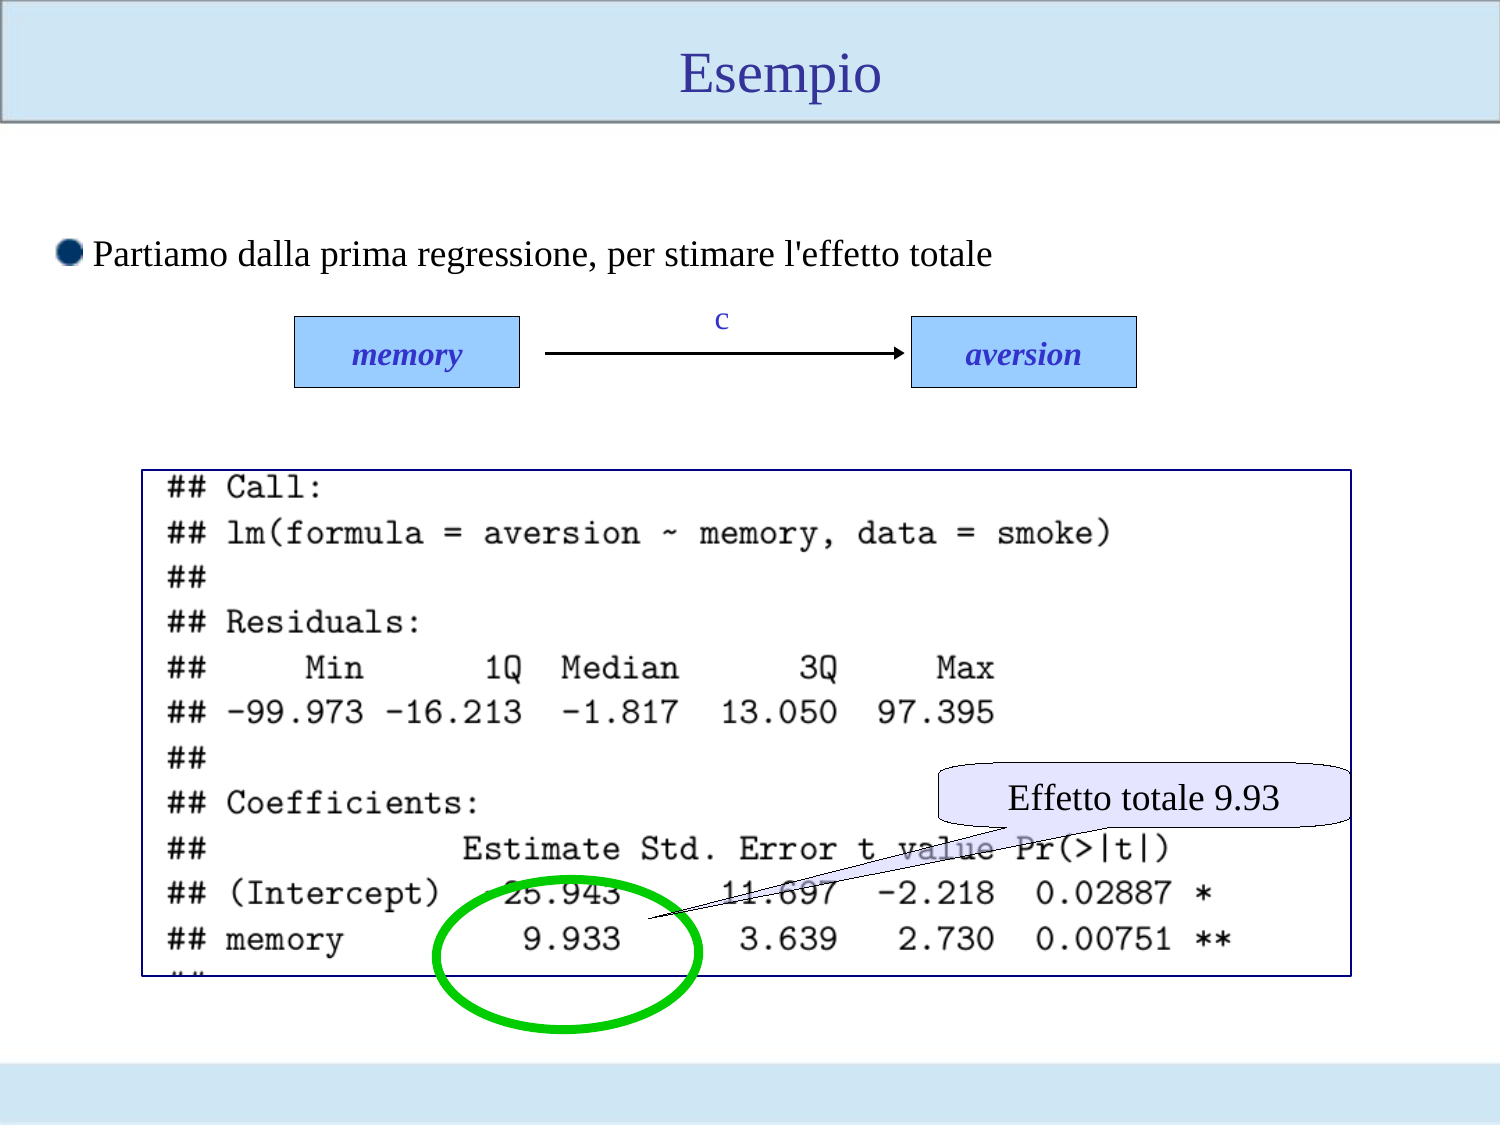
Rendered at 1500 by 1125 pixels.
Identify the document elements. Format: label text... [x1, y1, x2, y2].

text_box Effetto totale 9.93 [648, 762, 1351, 919]
text_box aversion [911, 316, 1137, 388]
title Esempio [249, 21, 1313, 117]
text_box c [625, 288, 819, 396]
picture [0, 0, 1500, 1125]
text_box Partiamo dalla prima regressione, per stimare l'effetto totale [37, 187, 1463, 283]
text_box memory [294, 316, 520, 388]
